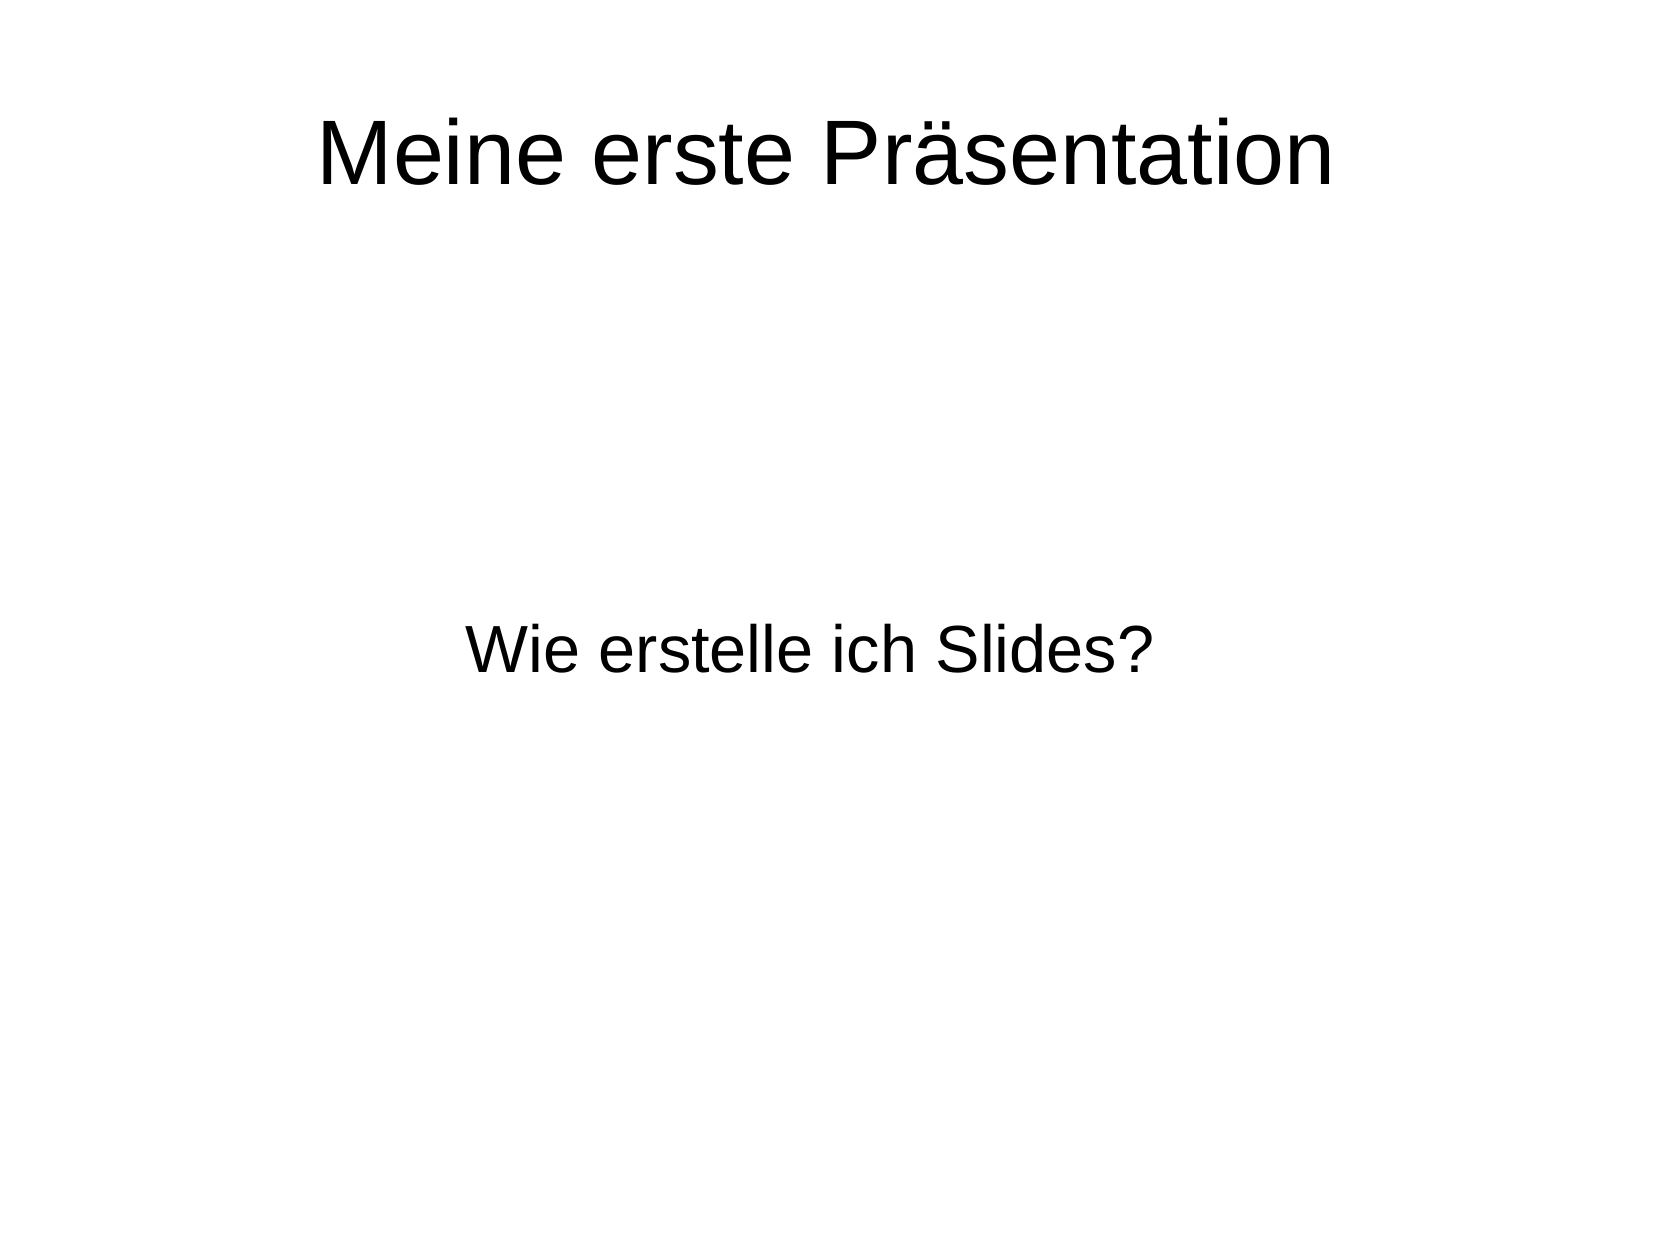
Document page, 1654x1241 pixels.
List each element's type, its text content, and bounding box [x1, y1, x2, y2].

title Meine erste Präsentation [82, 49, 1571, 257]
subtitle Wie erstelle ich Slides? [82, 290, 1538, 1010]
